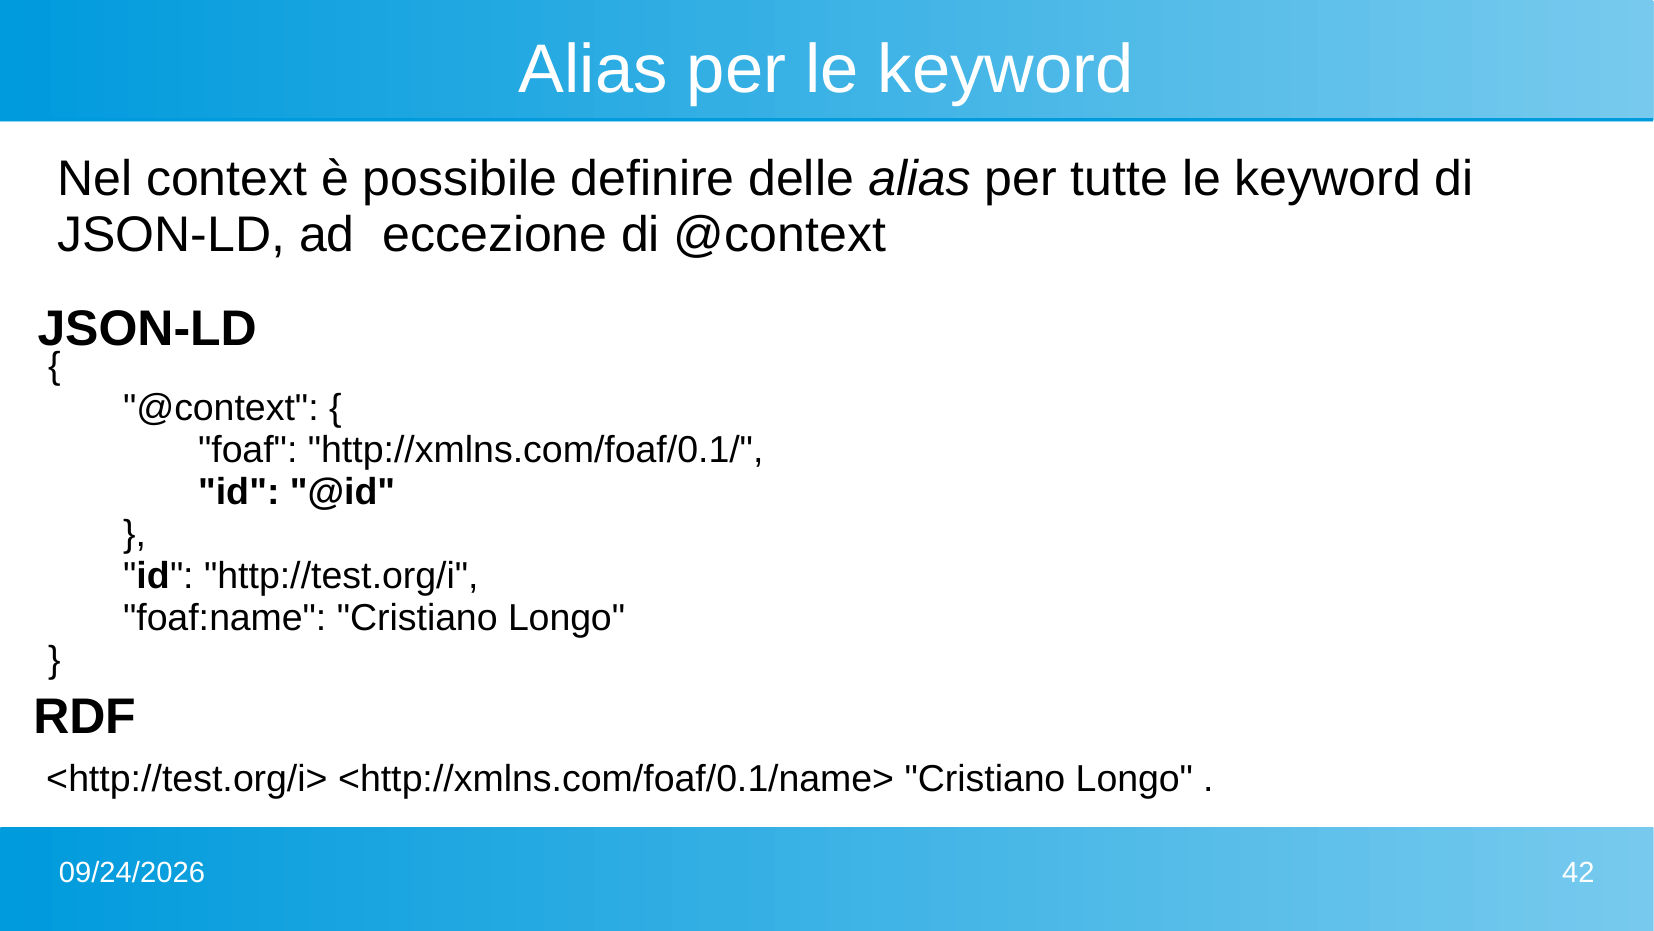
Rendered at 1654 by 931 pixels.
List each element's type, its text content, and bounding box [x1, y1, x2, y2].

title Alias per le keyword [59, 29, 1595, 108]
list Nel context è possibile definire delle alias per tutte le keyword di JSON-LD, ad eccezione di @context [57, 150, 1538, 273]
list RDF [33, 688, 1625, 764]
text_box <http://test.org/i> <http://xmlns.com/foaf/0.1/name> "Cristiano Longo" . [31, 750, 1570, 807]
list JSON-LD [37, 300, 1629, 376]
text_box { "@context": { "foaf": "http://xmlns.com/foaf/0.1/", "id": "@id" }, "id": "http://test.org/i", "foaf:name": "Cristiano Longo" } [33, 337, 1571, 688]
